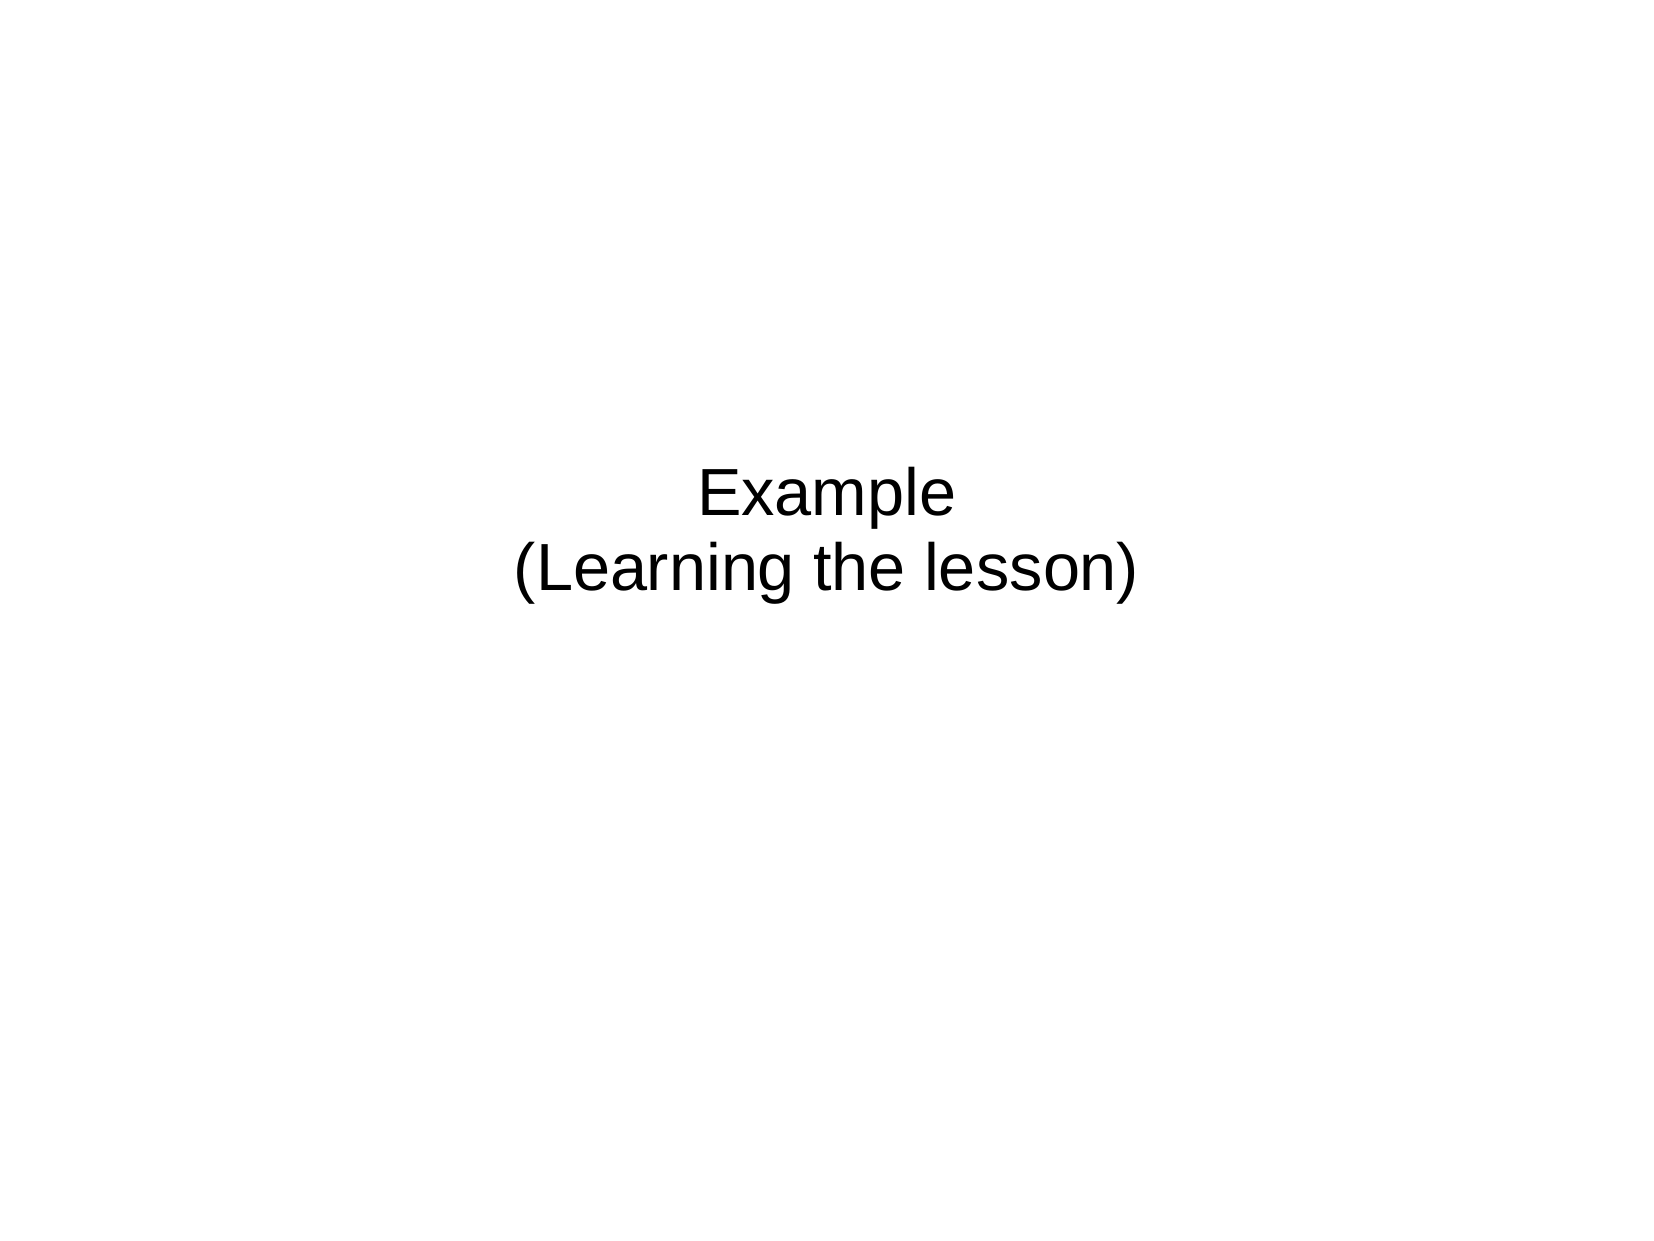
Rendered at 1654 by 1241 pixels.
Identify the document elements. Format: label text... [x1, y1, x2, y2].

subtitle Example (Learning the lesson) [82, 49, 1571, 1010]
